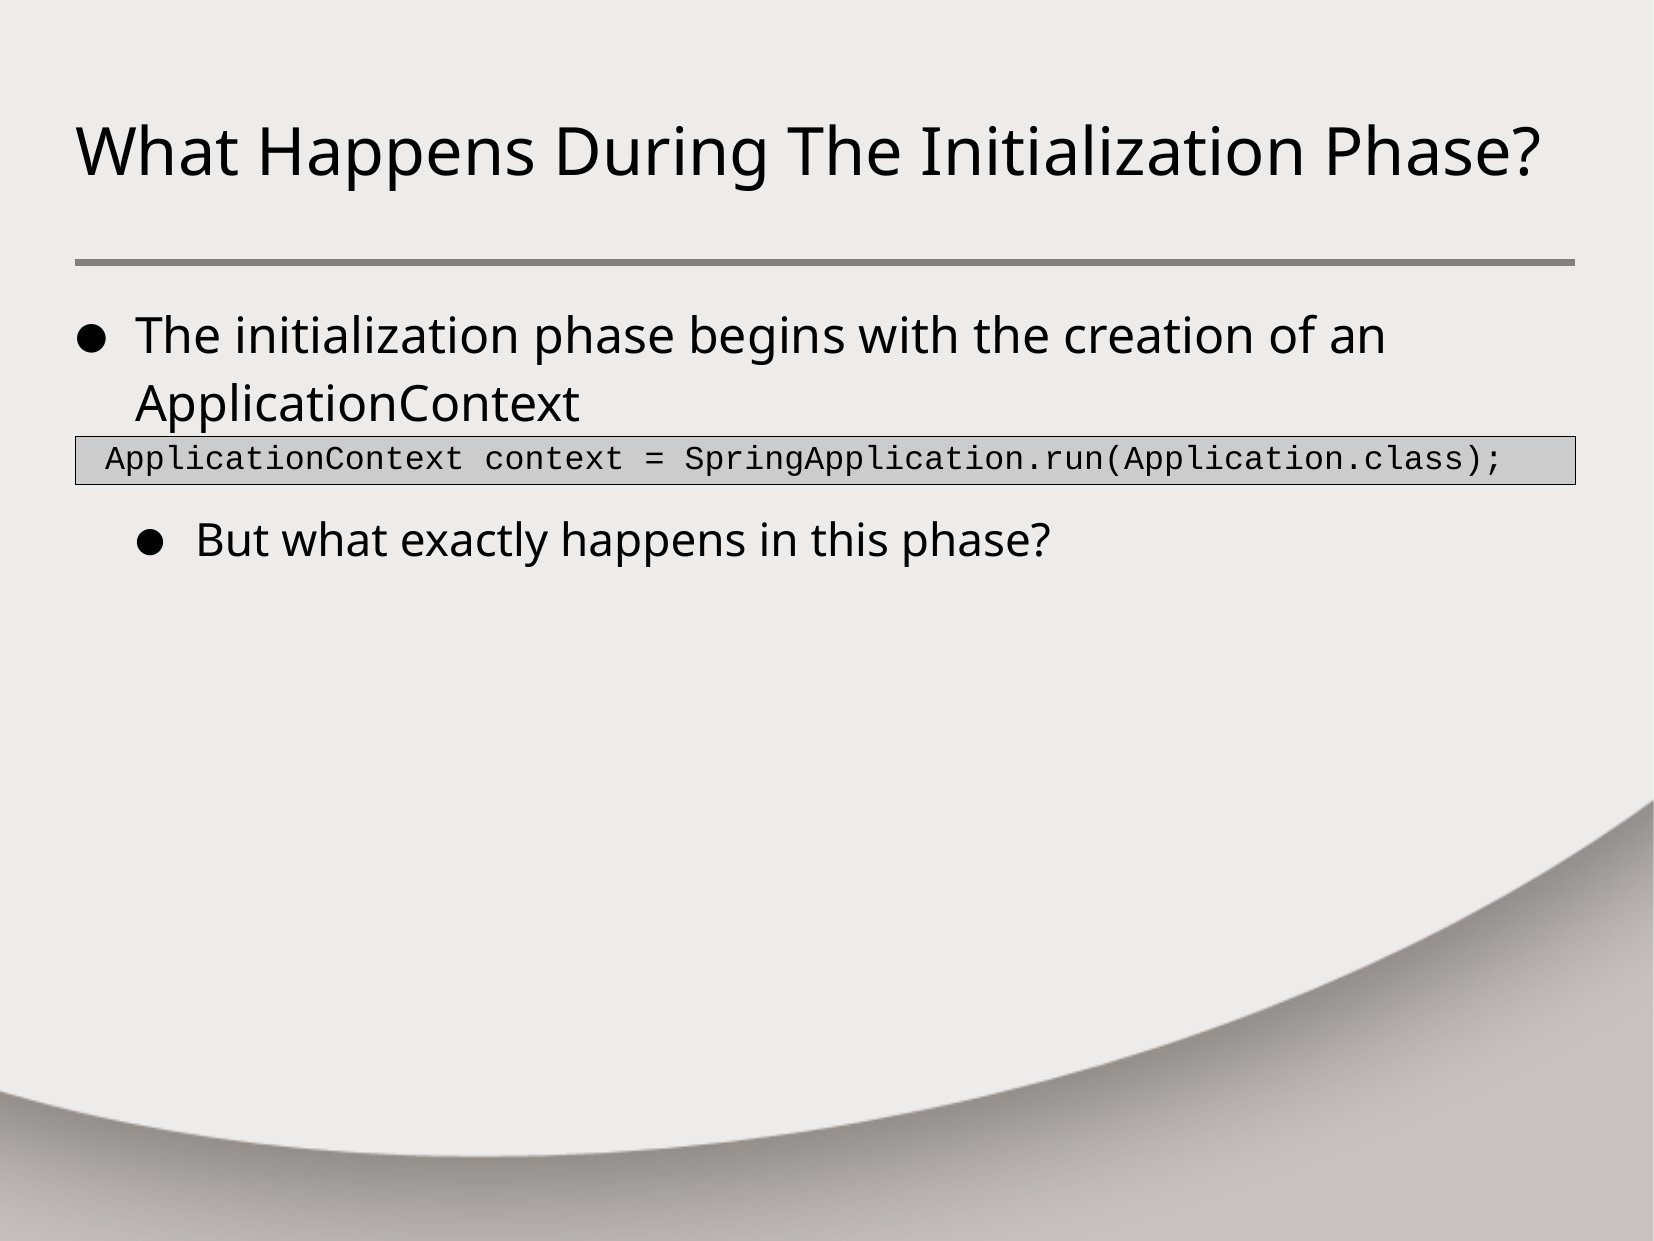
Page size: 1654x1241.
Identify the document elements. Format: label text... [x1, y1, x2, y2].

picture [0, 0, 1654, 1241]
text_box ApplicationContext context = SpringApplication.run(Application.class); [75, 436, 1576, 485]
list The initialization phase begins with the creation of an ApplicationContext But what exactly happens in this phase? [75, 485, 1576, 1163]
list The initialization phase begins with the creation of an ApplicationContext But what exactly happens in this phase? [75, 300, 1576, 436]
title What Happens During The Initialization Phase? [75, 75, 1576, 226]
